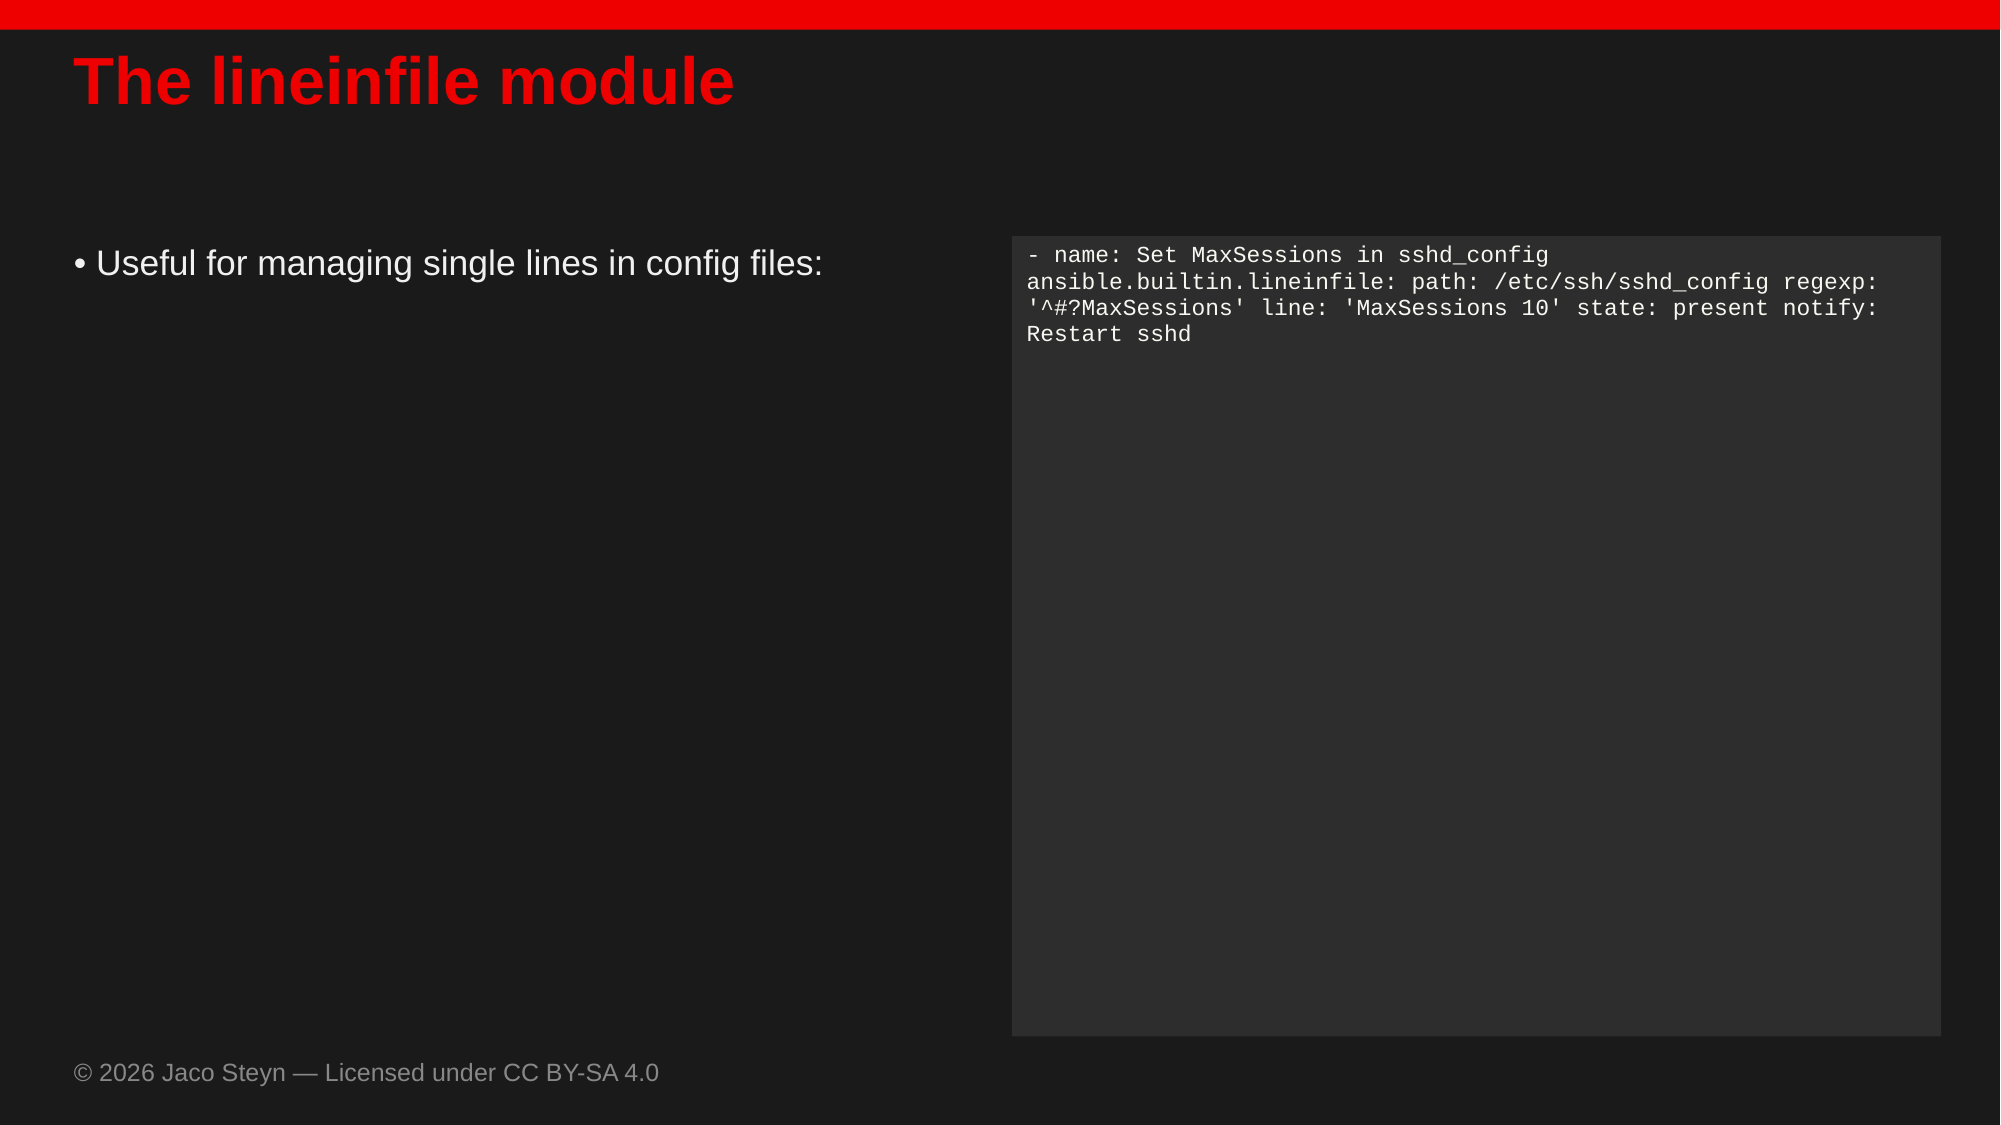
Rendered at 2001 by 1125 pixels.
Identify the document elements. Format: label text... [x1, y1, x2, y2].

text_box The lineinfile module [59, 36, 1942, 208]
text_box - name: Set MaxSessions in sshd_config ansible.builtin.lineinfile: path: /etc/ssh/sshd_config regexp: '^#?MaxSessions' line: 'MaxSessions 10' state: present notify: Restart sshd [1011, 236, 1942, 1037]
text_box © 2026 Jaco Steyn — Licensed under CC BY-SA 4.0 [59, 1051, 1942, 1093]
text_box • Useful for managing single lines in config files: [59, 236, 989, 1037]
text_box [0, 0, 2001, 30]
